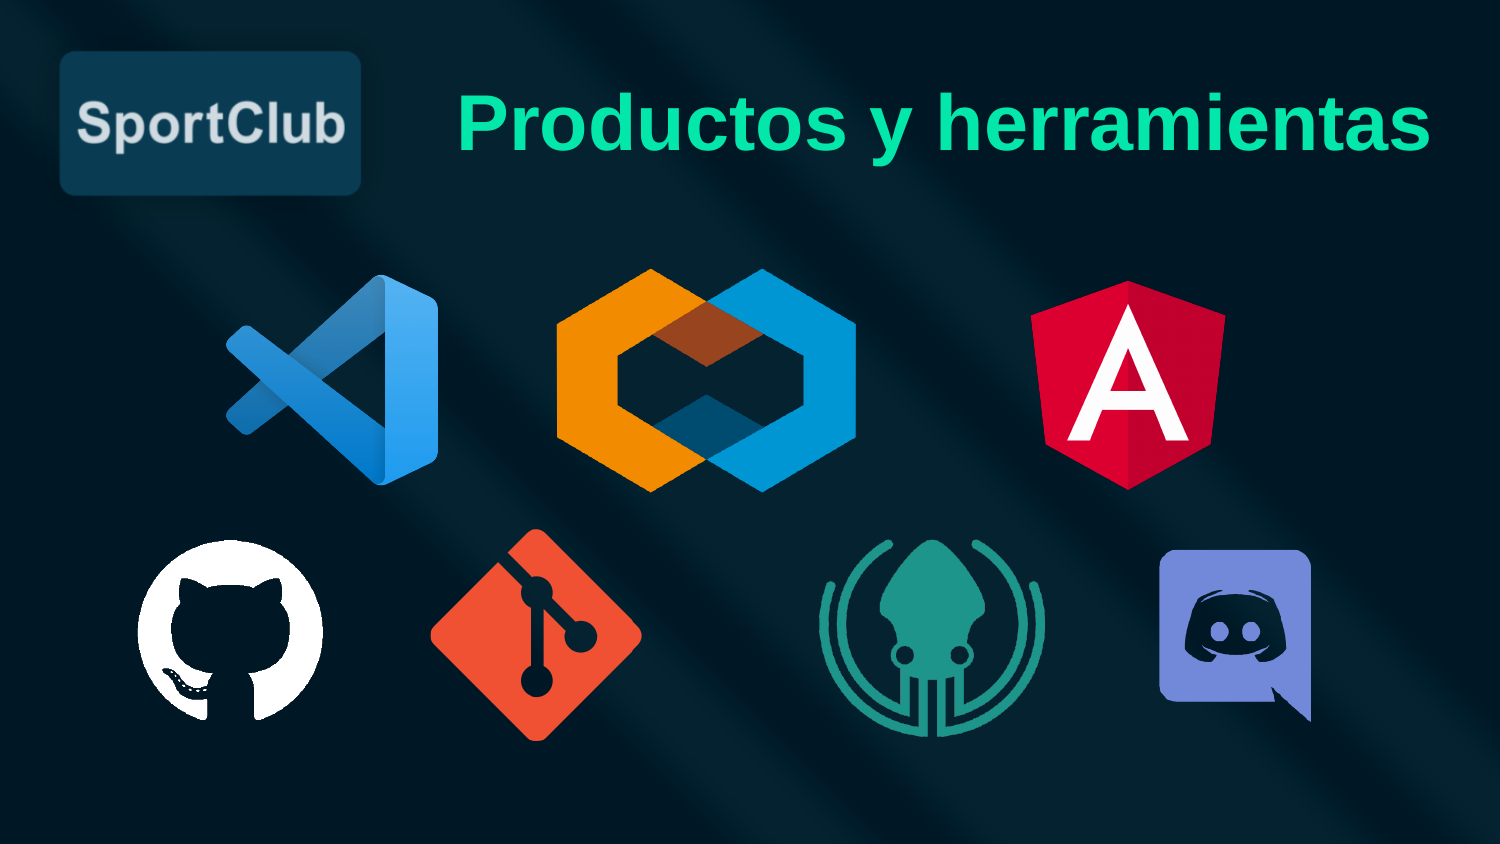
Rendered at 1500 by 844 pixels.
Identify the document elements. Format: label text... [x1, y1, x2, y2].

title Productos y herramientas [405, 54, 1449, 184]
picture [0, 0, 1500, 844]
